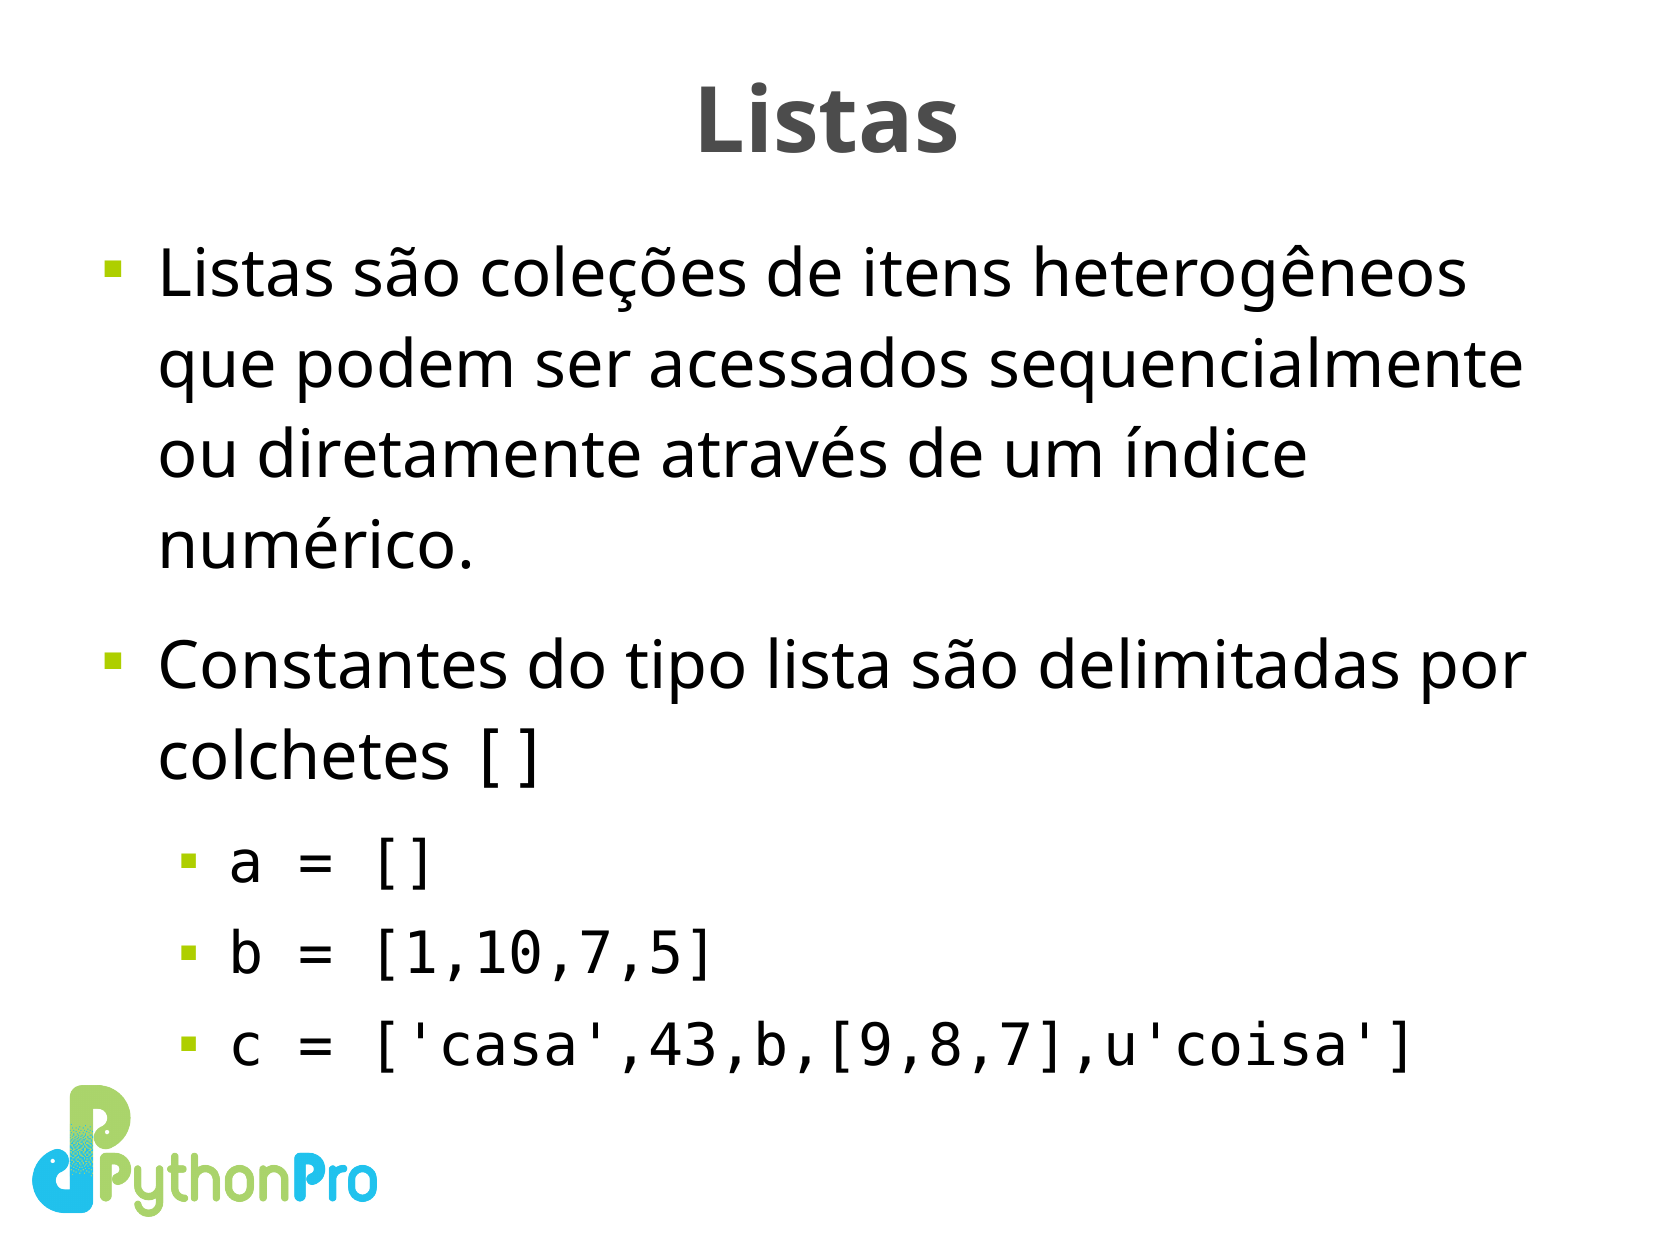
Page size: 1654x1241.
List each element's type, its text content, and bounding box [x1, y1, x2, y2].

picture [32, 1085, 377, 1217]
list Listas são coleções de itens heterogêneos que podem ser acessados sequencialmente ou diretamente através de um índice numérico. Constantes do tipo lista são delimitadas por colchetes [] a = [] b = [1,10,7,5] c = ['casa',43,b,[9,8,7],u'coisa'] [86, 225, 1576, 1088]
title Listas [82, 13, 1571, 222]
